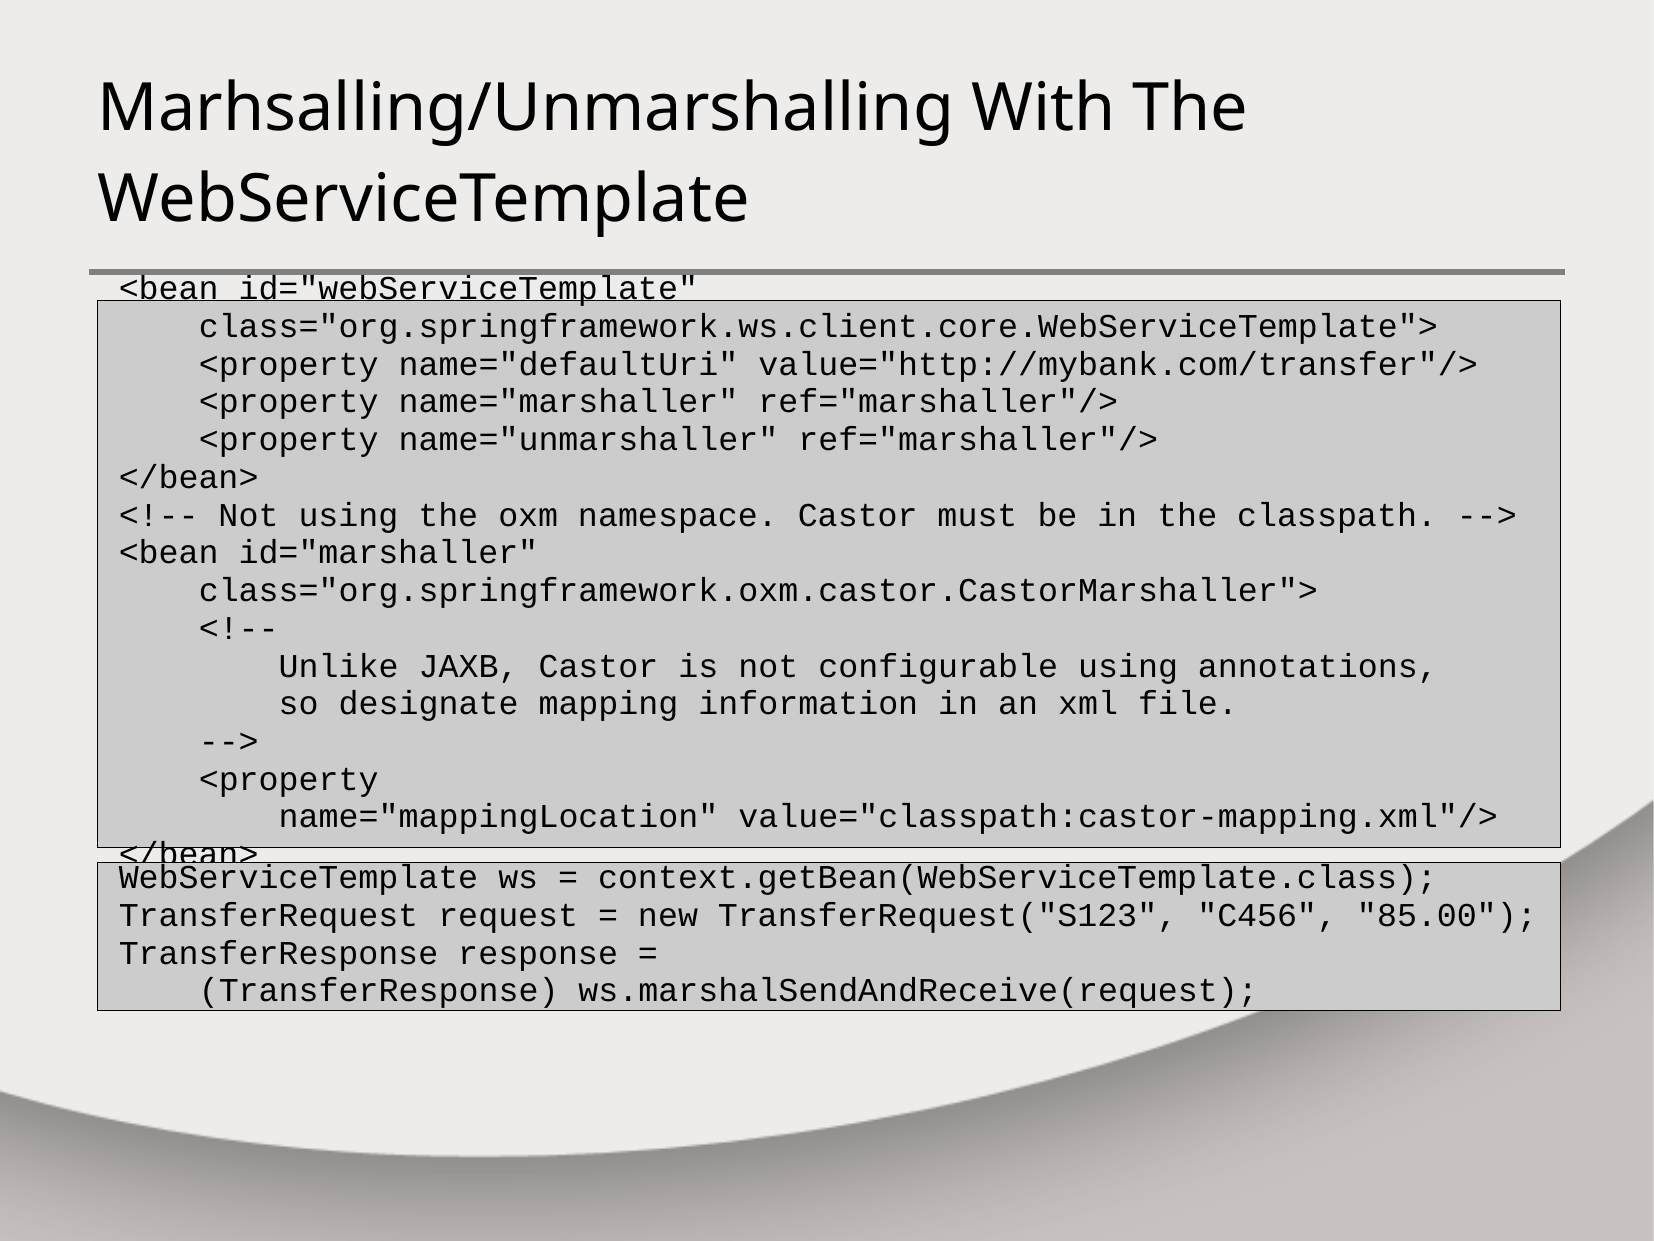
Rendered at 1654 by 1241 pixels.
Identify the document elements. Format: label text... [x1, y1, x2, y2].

text_box WebServiceTemplate ws = context.getBean(WebServiceTemplate.class); TransferRequest request = new TransferRequest("S123", "C456", "85.00"); TransferResponse response = (TransferResponse) ws.marshalSendAndReceive(request); [97, 862, 1561, 1011]
text_box <bean id="webServiceTemplate" class="org.springframework.ws.client.core.WebServiceTemplate"> <property name="defaultUri" value="http://mybank.com/transfer"/> <property name="marshaller" ref="marshaller"/> <property name="unmarshaller" ref="marshaller"/> </bean> <!-- Not using the oxm namespace. Castor must be in the classpath. --> <bean id="marshaller" class="org.springframework.oxm.castor.CastorMarshaller"> <!-- Unlike JAXB, Castor is not configurable using annotations, so designate mapping information in an xml file. --> <property name="mappingLocation" value="classpath:castor-mapping.xml"/> </bean> [97, 300, 1561, 848]
picture [0, 0, 1654, 1241]
title Marhsalling/Unmarshalling With The WebServiceTemplate [97, 75, 1561, 226]
